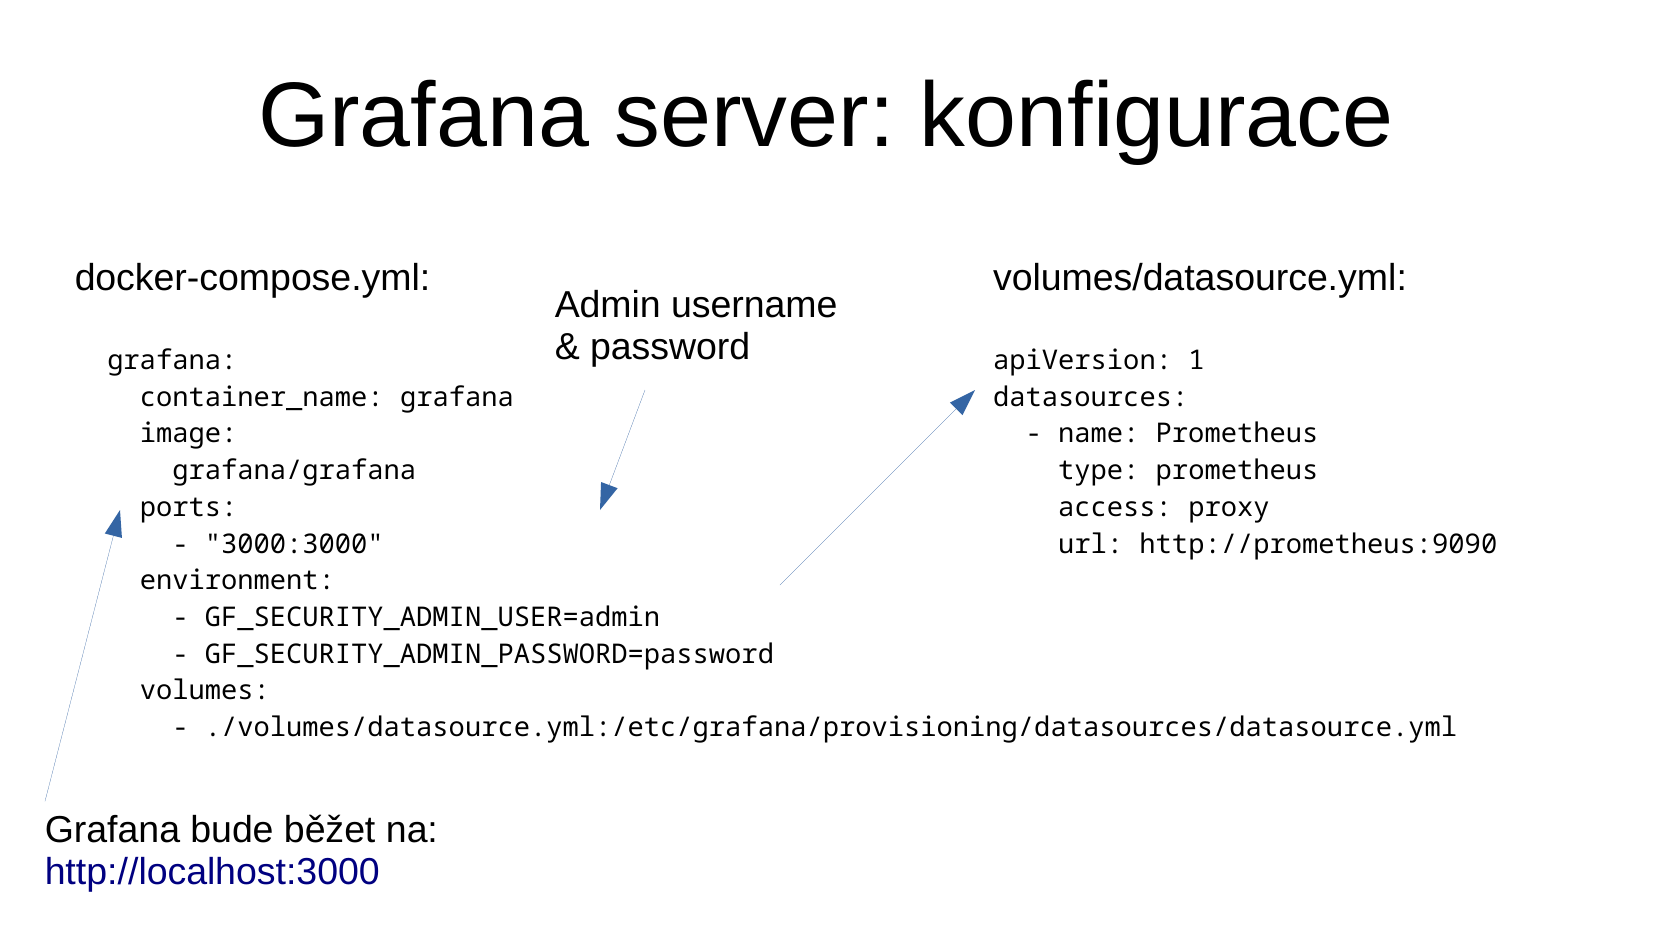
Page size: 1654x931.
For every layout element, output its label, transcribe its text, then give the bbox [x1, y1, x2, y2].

title Grafana server: konfigurace [82, 37, 1571, 193]
text_box Grafana bude běžet na: http://localhost:3000 [30, 801, 520, 901]
text_box volumes/datasource.yml: apiVersion: 1 datasources: - name: Prometheus type: prometheus access: proxy url: http://prometheus:9090 [978, 249, 1654, 727]
text_box docker-compose.yml: grafana: container_name: grafana image: grafana/grafana ports: - "3000:3000" environment: - GF_SECURITY_ADMIN_USER=admin - GF_SECURITY_ADMIN_PASSWORD=password volumes: - ./volumes/datasource.yml:/etc/grafana/provisioning/datasources/datasource.yml [60, 249, 978, 727]
text_box Admin username & password [540, 276, 1030, 376]
